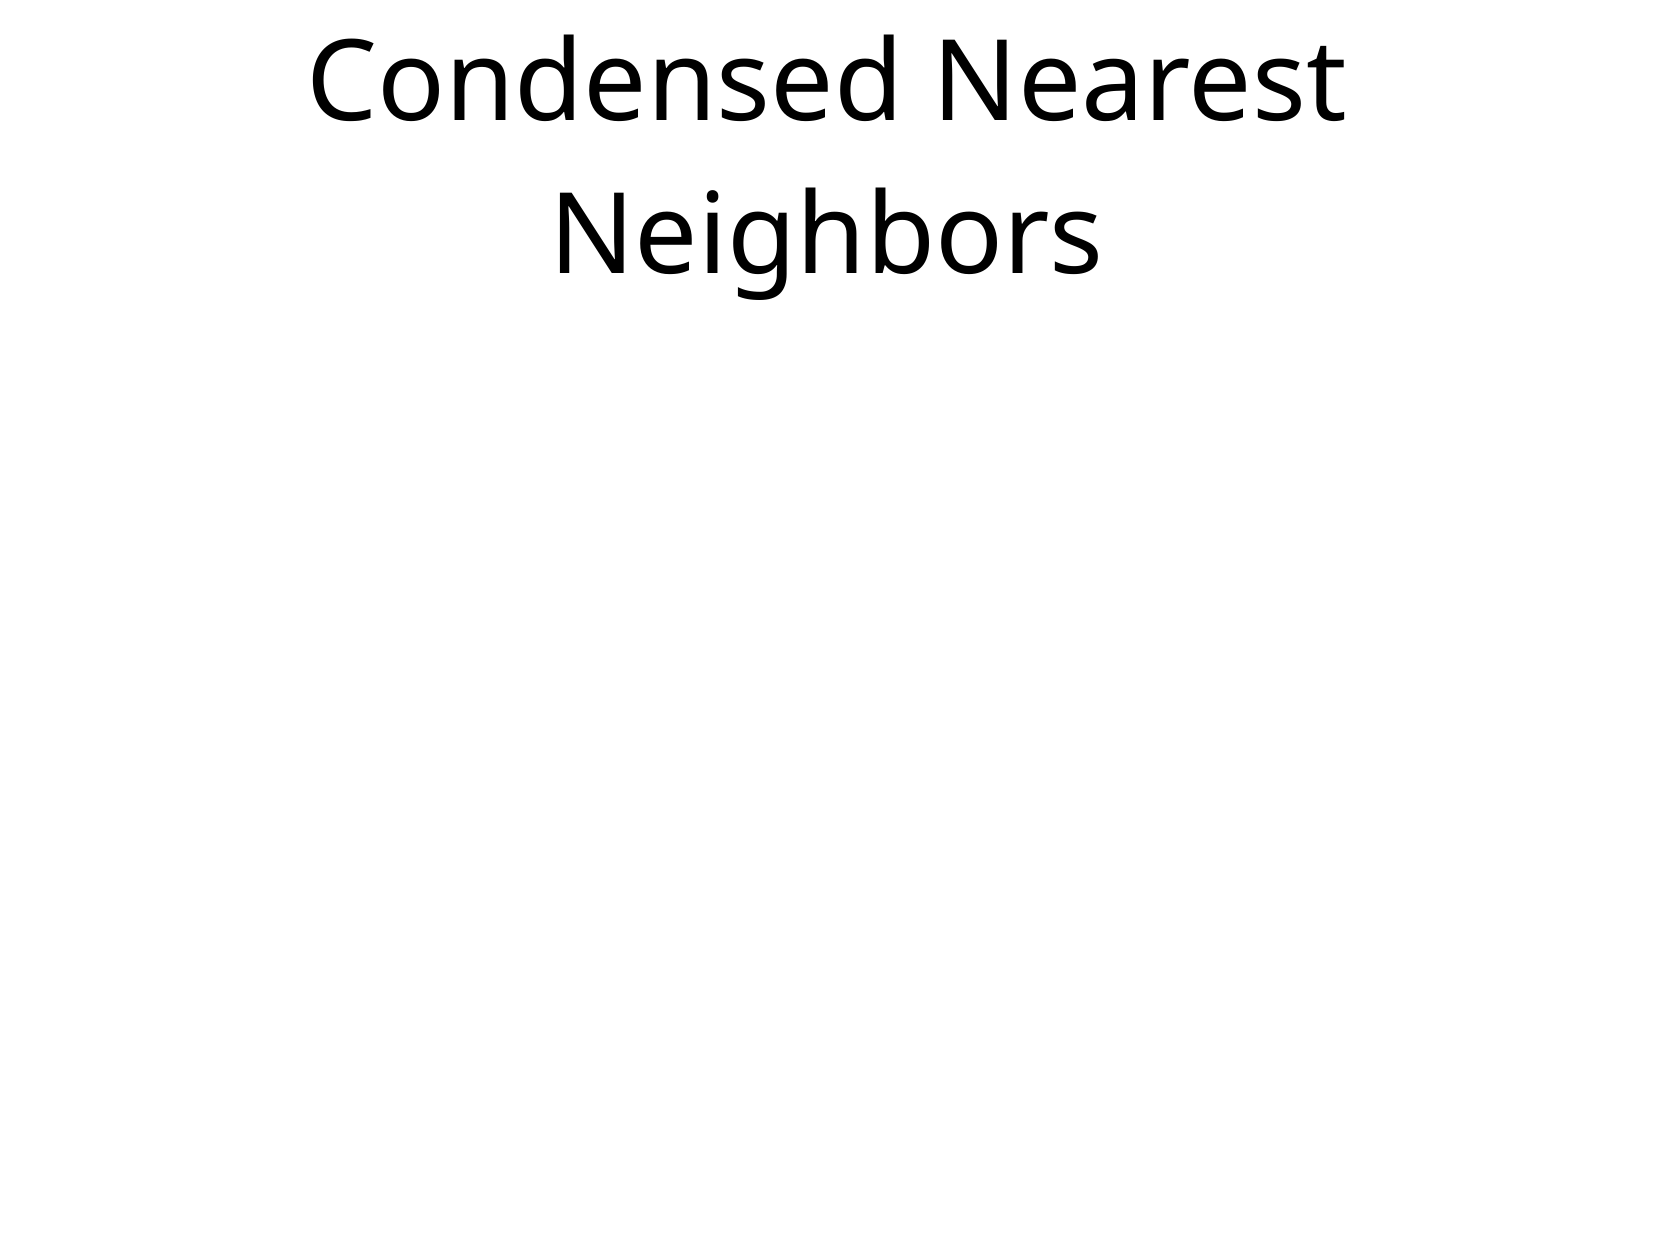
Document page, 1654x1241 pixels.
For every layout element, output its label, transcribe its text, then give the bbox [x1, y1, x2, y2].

title Condensed Nearest Neighbors [82, 49, 1571, 257]
